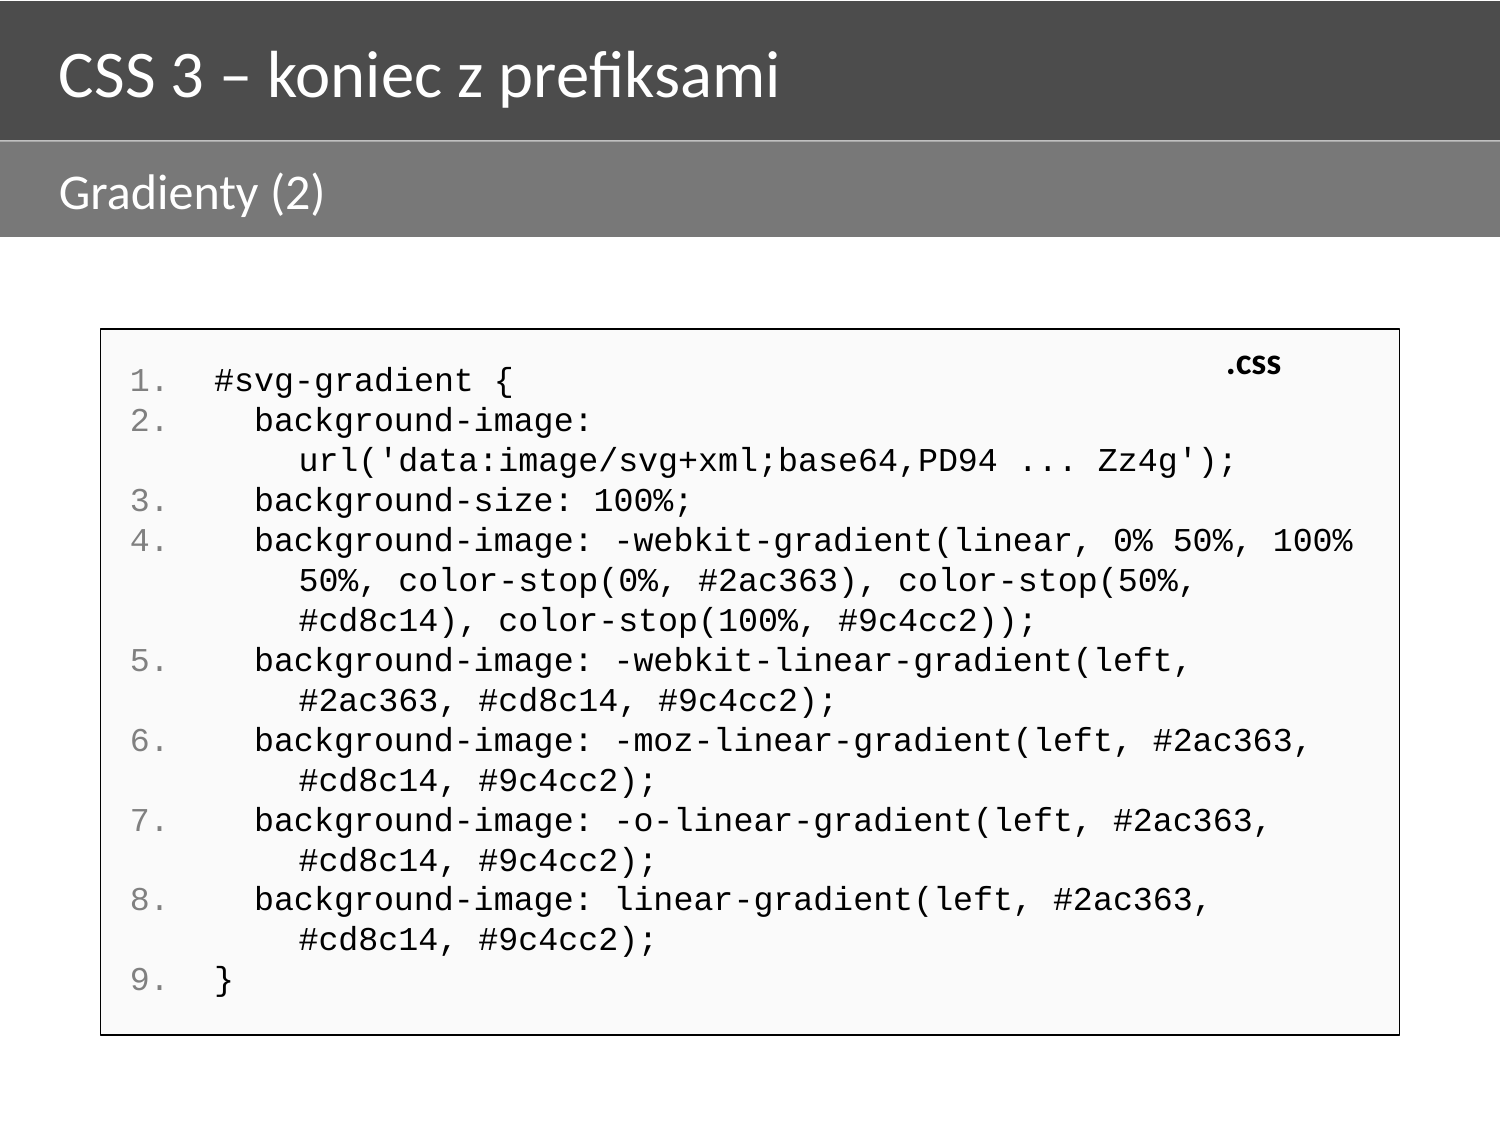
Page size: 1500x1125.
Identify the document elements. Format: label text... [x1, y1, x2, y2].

text_box Gradienty (2) [0, 141, 1500, 237]
text_box #svg-gradient { background-image: url('data:image/svg+xml;base64,PD94 ... Zz4g'); background-size: 100%; background-image: -webkit-gradient(linear, 0% 50%, 100% 50%, color-stop(0%, #2ac363), color-stop(50%, #cd8c14), color-stop(100%, #9c4cc2)); background-image: -webkit-linear-gradient(left, #2ac363, #cd8c14, #9c4cc2); background-image: -moz-linear-gradient(left, #2ac363, #cd8c14, #9c4cc2); background-image: -o-linear-gradient(left, #2ac363, #cd8c14, #9c4cc2); background-image: linear-gradient(left, #2ac363, #cd8c14, #9c4cc2); } [100, 329, 1400, 1036]
text_box .css [1210, 329, 1400, 390]
text_box CSS 3 – koniec z prefiksami [0, 1, 1500, 140]
